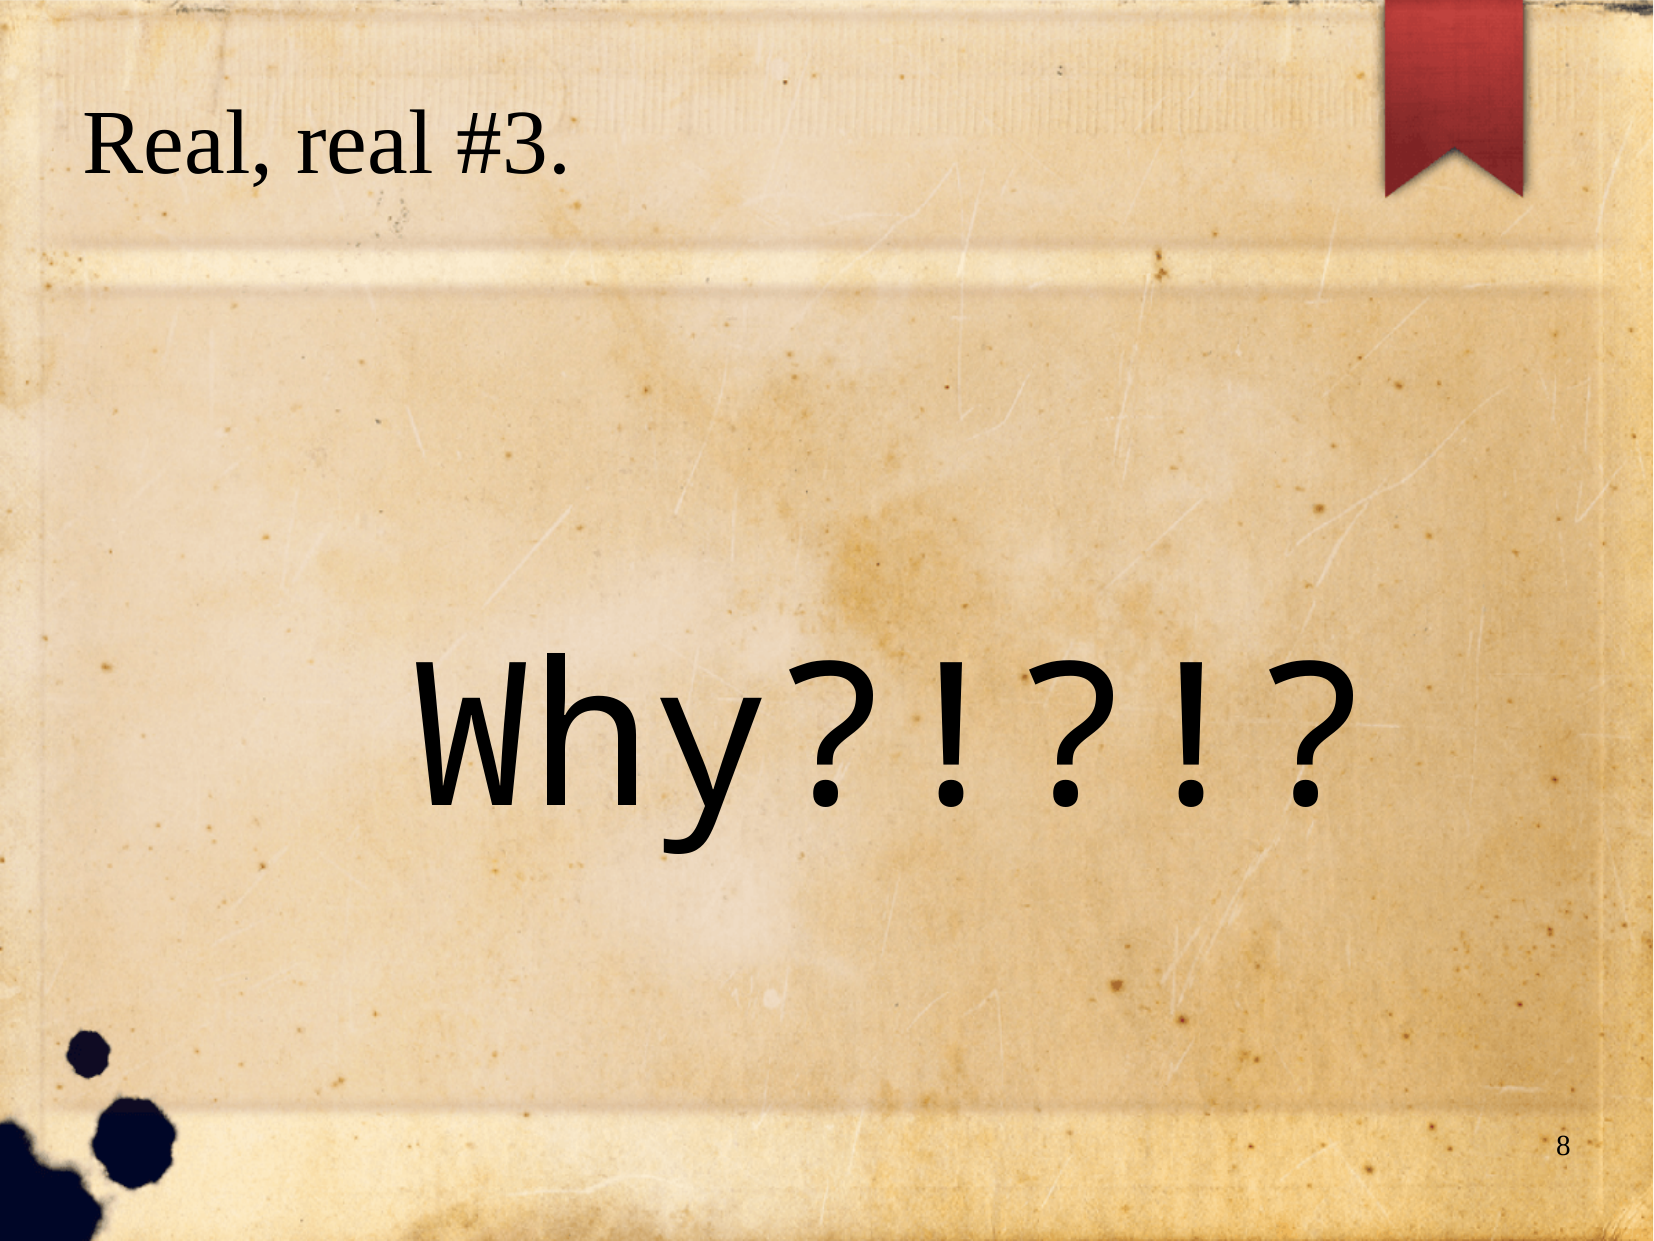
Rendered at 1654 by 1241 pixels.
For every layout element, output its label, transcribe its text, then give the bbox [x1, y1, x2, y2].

list Why?!?!? [82, 290, 1538, 1010]
picture [0, 0, 1654, 1241]
title Real, real #3. [82, 49, 1347, 237]
